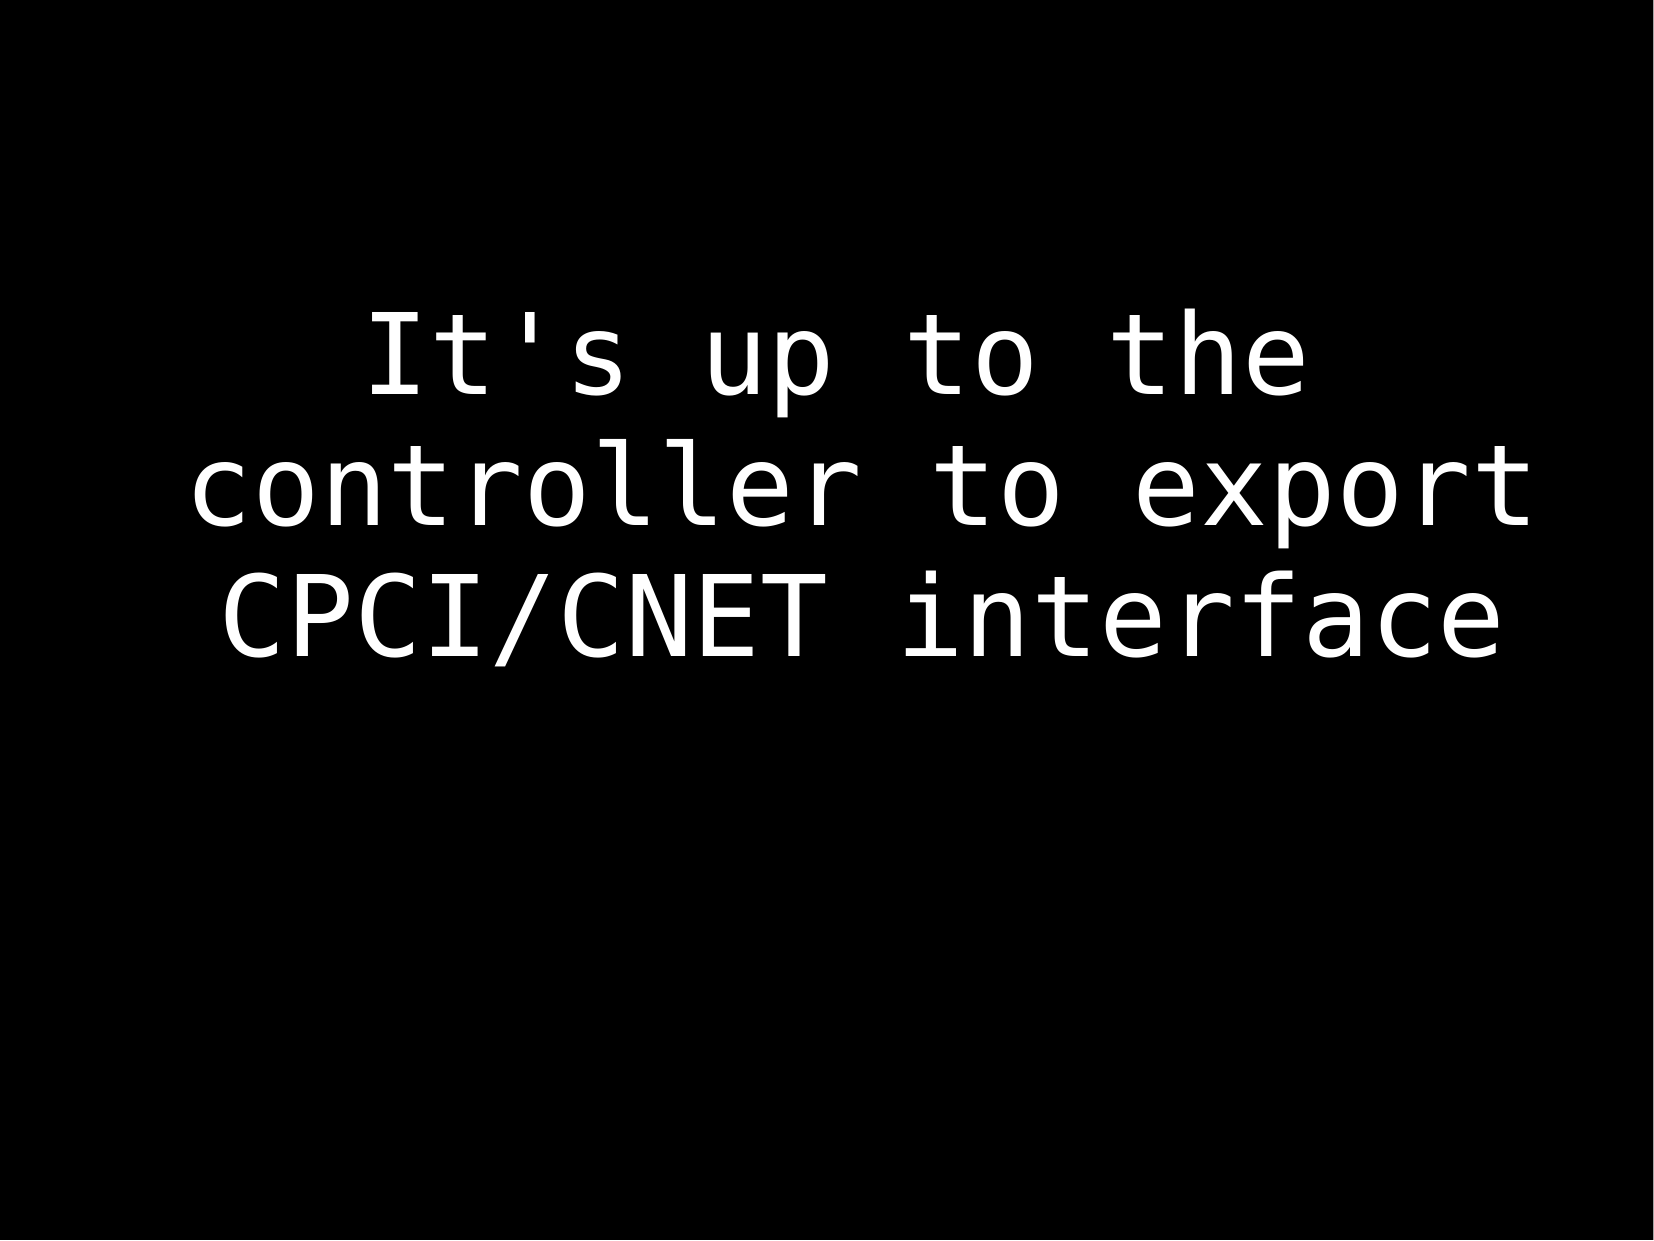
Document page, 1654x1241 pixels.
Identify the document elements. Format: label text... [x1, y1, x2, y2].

list It's up to the controller to export CPCI/CNET interface [82, 290, 1571, 1094]
